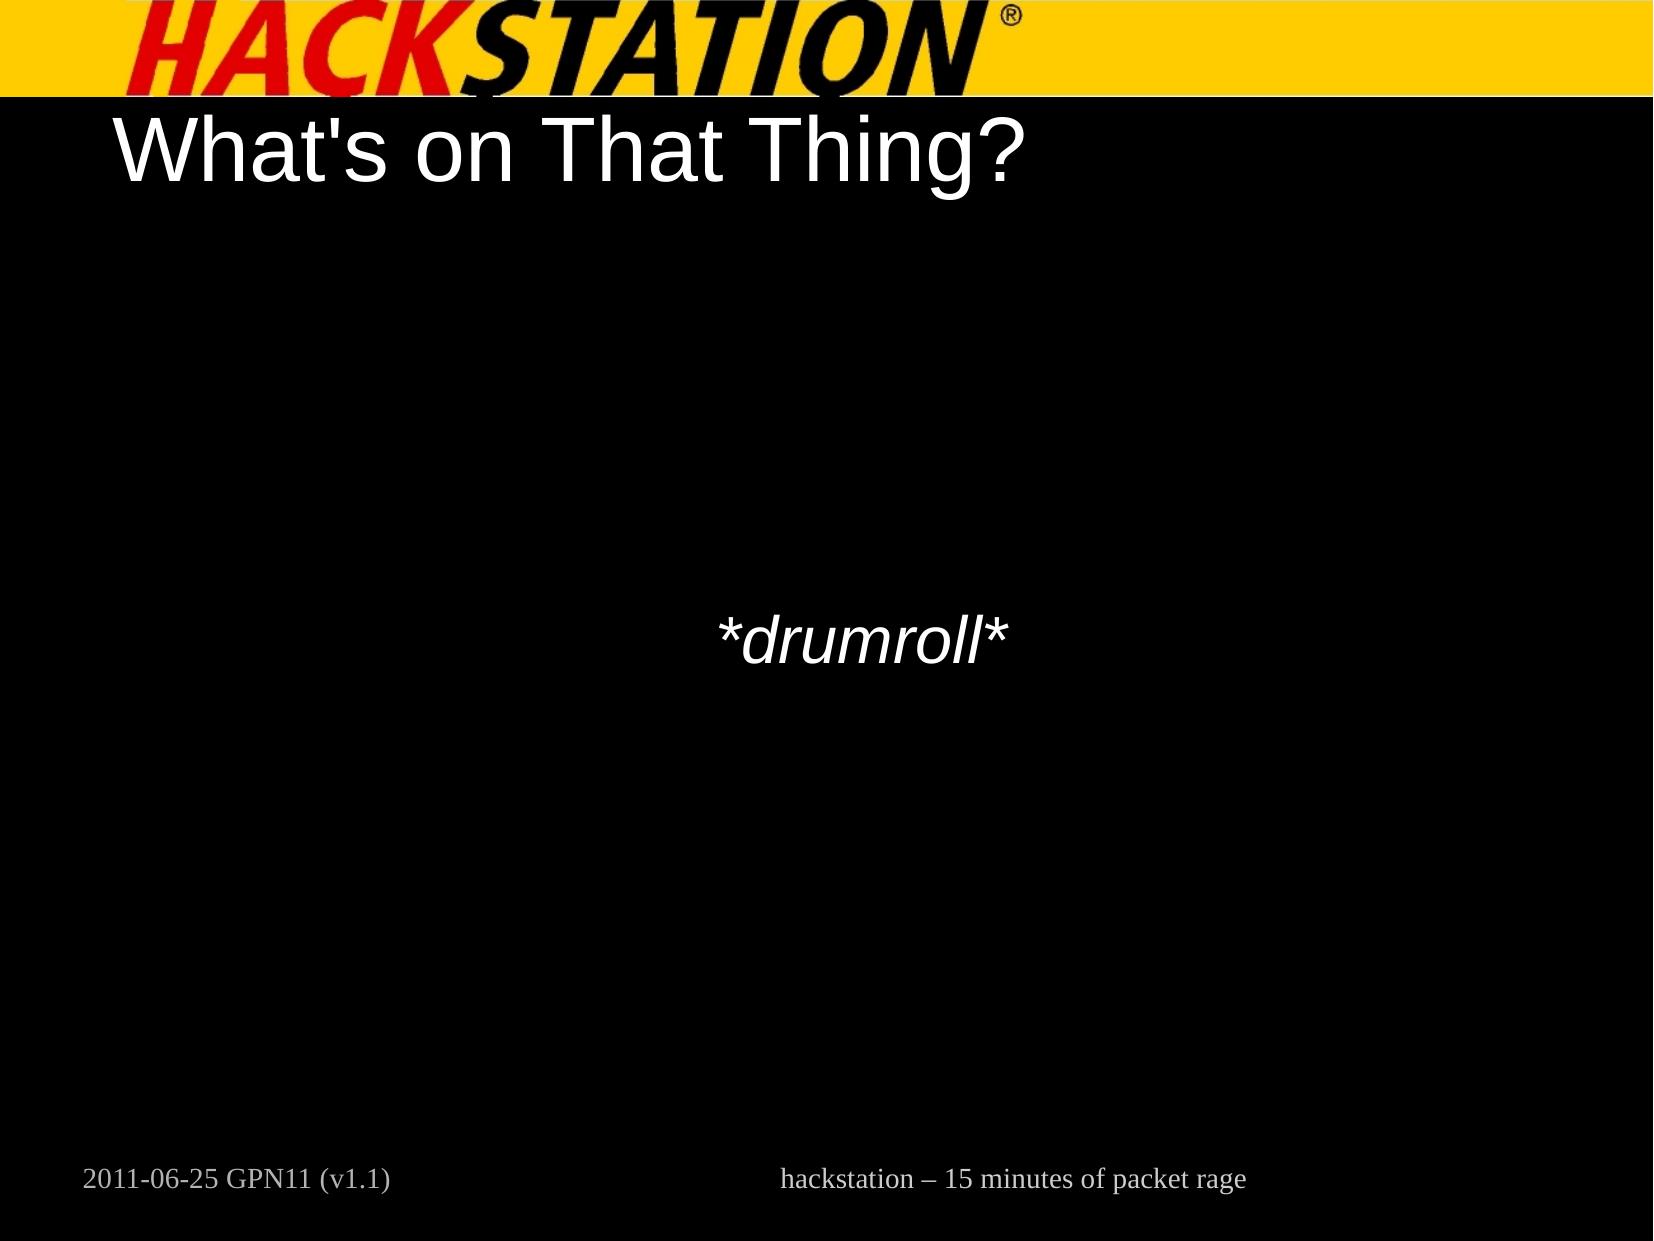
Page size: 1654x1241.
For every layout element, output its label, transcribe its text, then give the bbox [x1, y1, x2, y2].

title What's on That Thing? [112, 75, 1571, 226]
list *drumroll* [82, 290, 1571, 1109]
picture [0, 0, 1653, 97]
